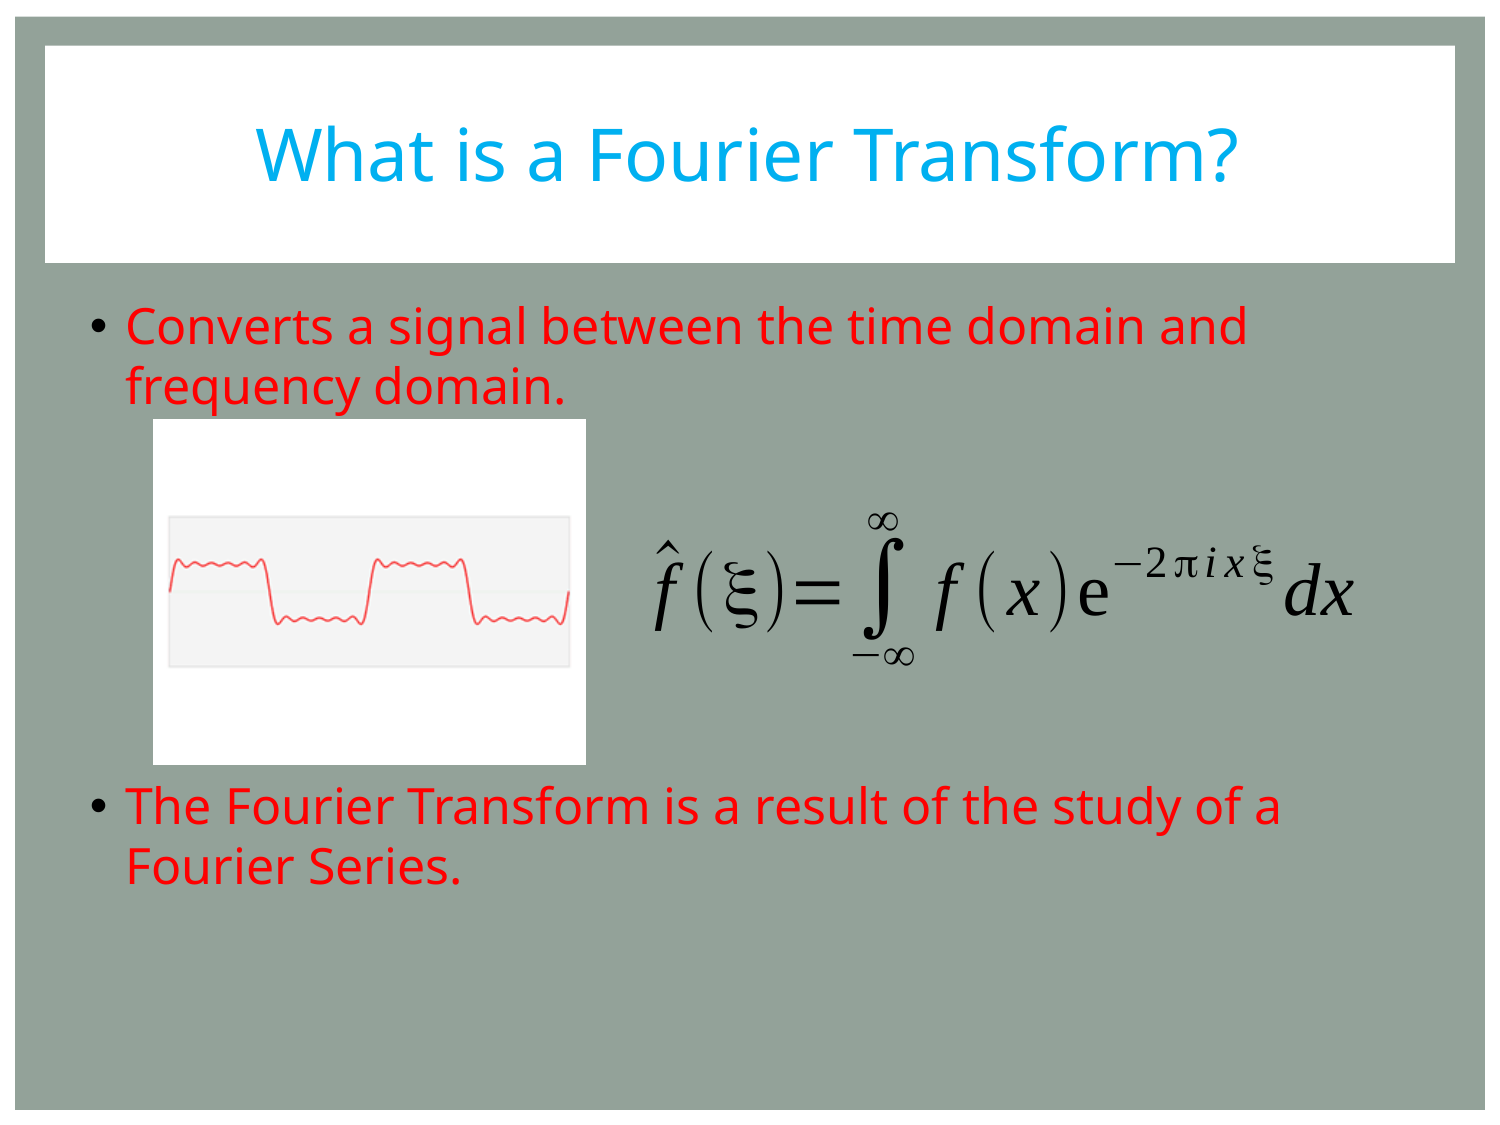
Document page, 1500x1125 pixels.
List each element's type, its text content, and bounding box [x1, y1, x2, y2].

chart [645, 510, 1365, 669]
text_box Converts a signal between the time domain and frequency domain. The Fourier Transform is a result of the study of a Fourier Series. [75, 287, 1425, 1005]
text_box What is a Fourier Transform? [69, 66, 1425, 238]
picture [153, 419, 586, 766]
